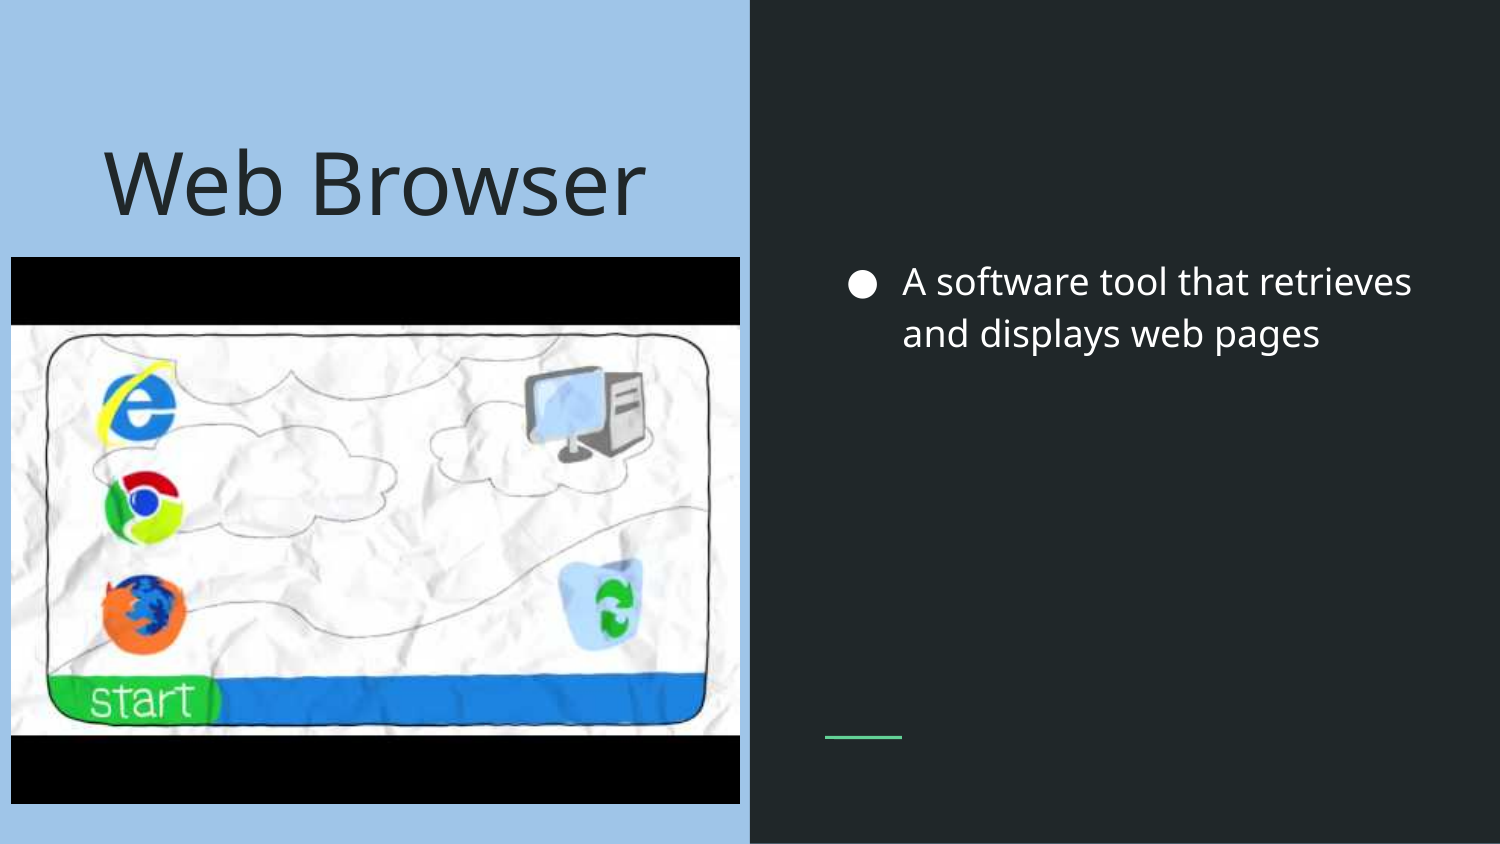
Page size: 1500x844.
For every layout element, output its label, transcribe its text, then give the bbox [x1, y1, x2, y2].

picture [11, 257, 740, 804]
title Web Browser [43, 0, 708, 248]
list A software tool that retrieves and displays web pages [812, 0, 1442, 607]
